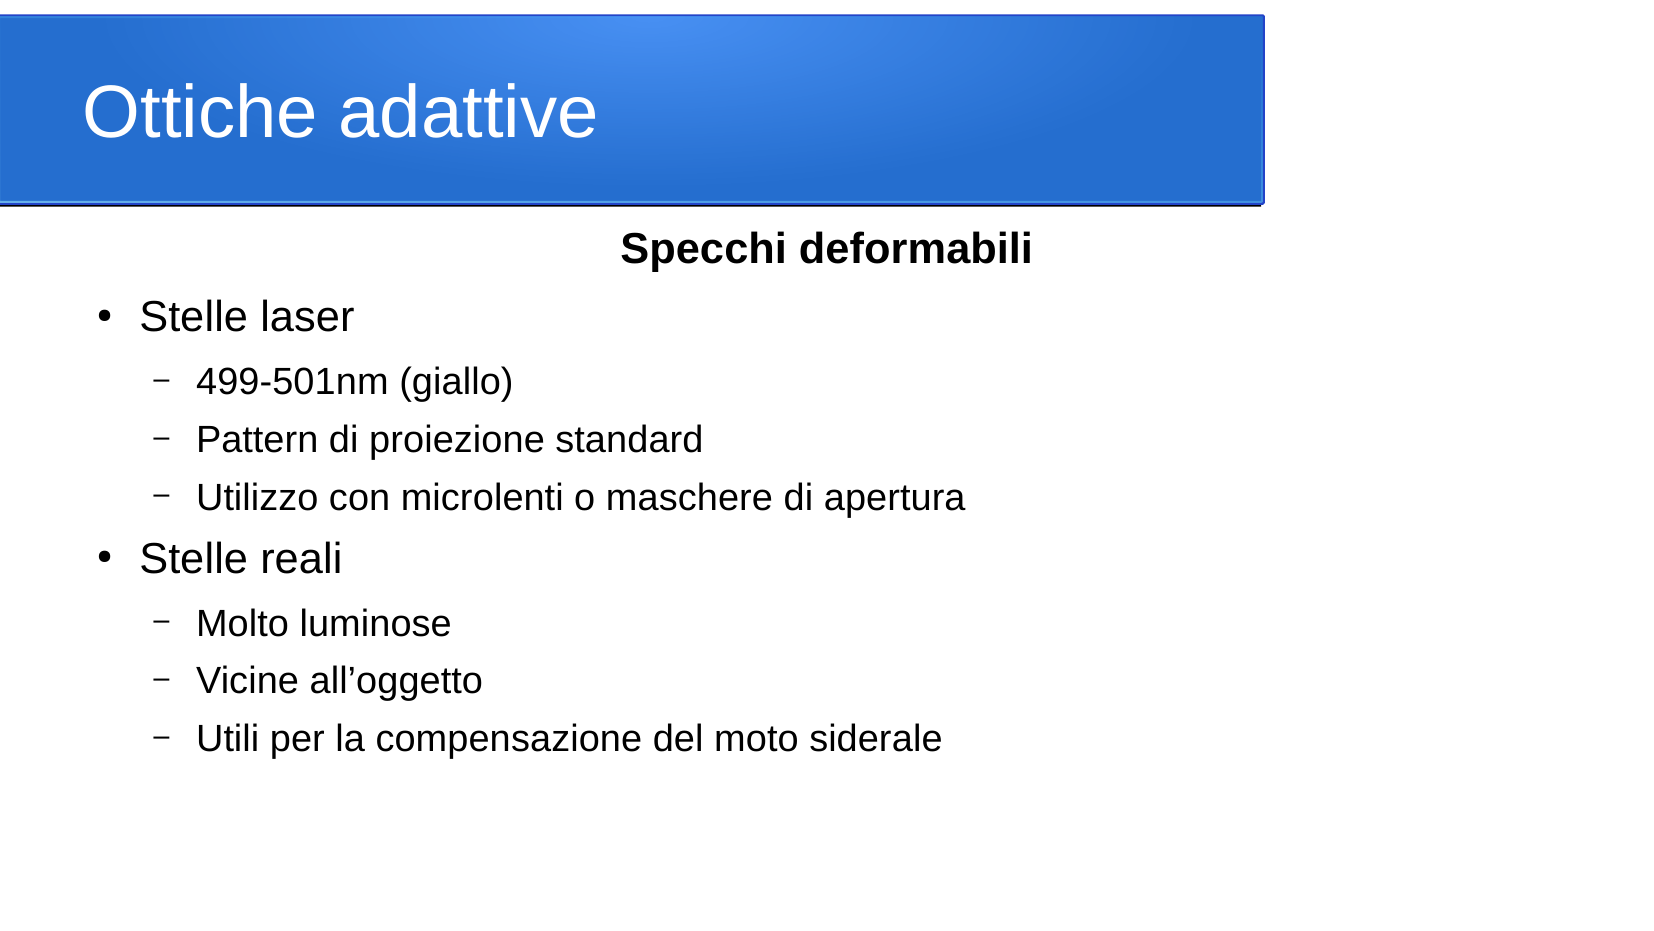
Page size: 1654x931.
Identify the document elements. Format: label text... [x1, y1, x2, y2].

title Ottiche adattive [82, 35, 1235, 189]
list Specchi deformabili Stelle laser 499-501nm (giallo) Pattern di proiezione standard Utilizzo con microlenti o maschere di apertura Stelle reali Molto luminose Vicine all’oggetto Utili per la compensazione del moto siderale [82, 224, 1571, 764]
